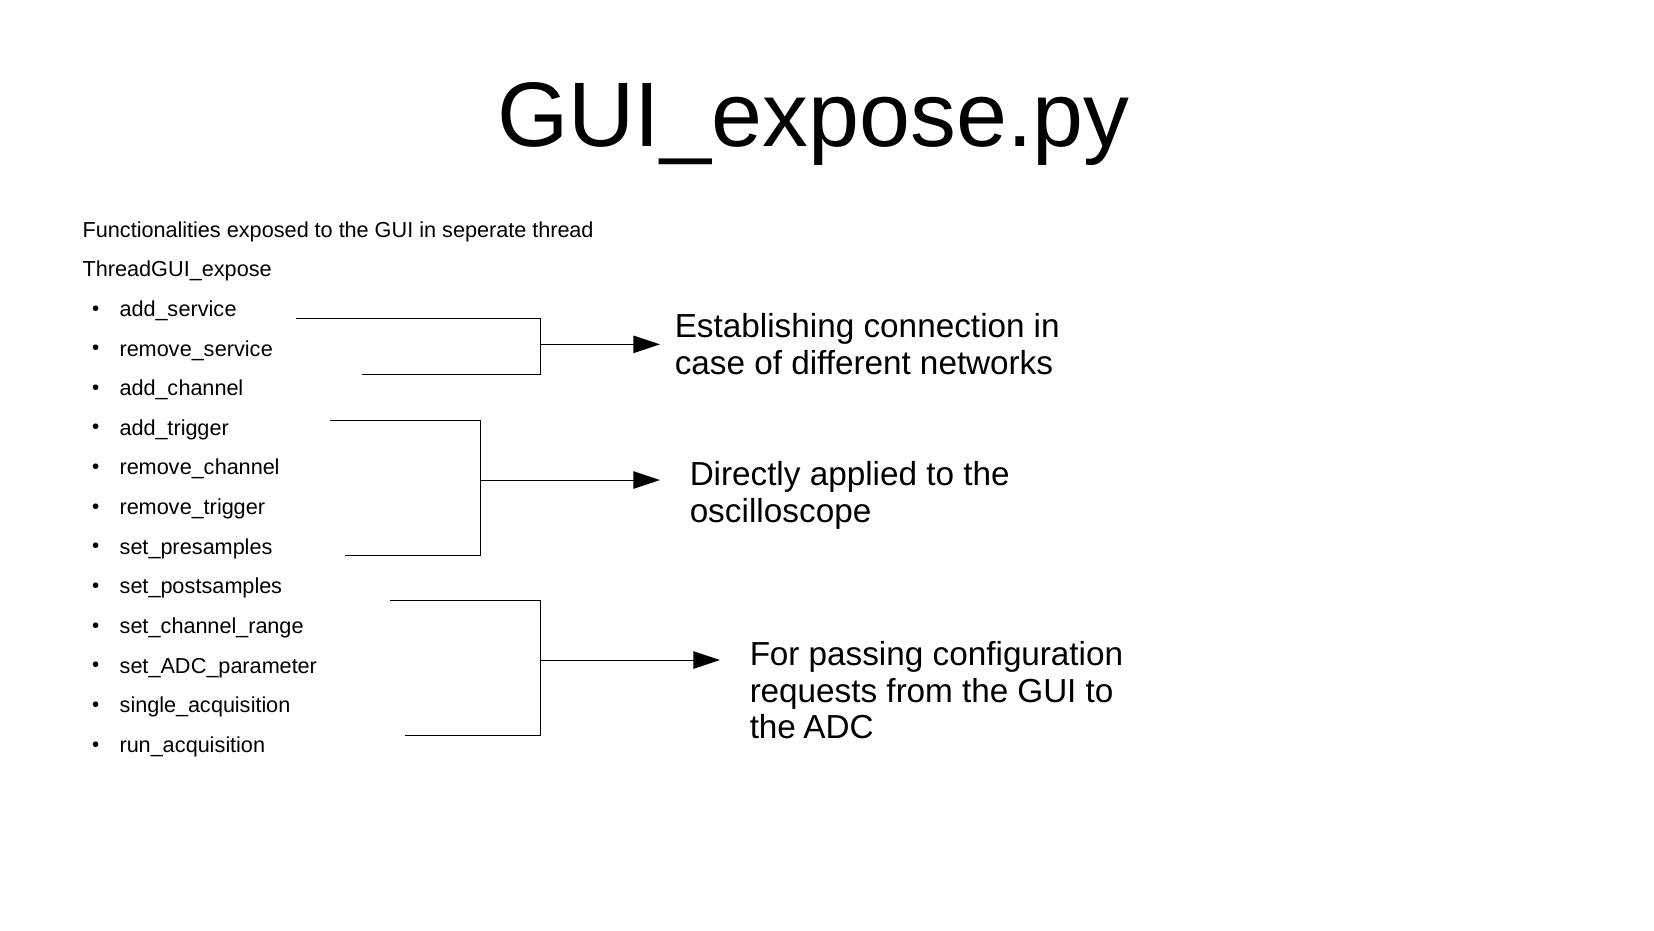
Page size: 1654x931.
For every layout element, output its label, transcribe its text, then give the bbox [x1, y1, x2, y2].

text_box Establishing connection in case of different networks [660, 300, 1096, 389]
list Functionalities exposed to the GUI in seperate thread ThreadGUI_expose add_service remove_service add_channel add_trigger remove_channel remove_trigger set_presamples set_postsamples set_channel_range set_ADC_parameter single_acquisition run_acquisition [82, 217, 1571, 758]
text_box Directly applied to the oscilloscope [675, 447, 1111, 537]
text_box For passing configuration requests from the GUI to the ADC [735, 627, 1171, 754]
title GUI_expose.py [82, 37, 1571, 193]
